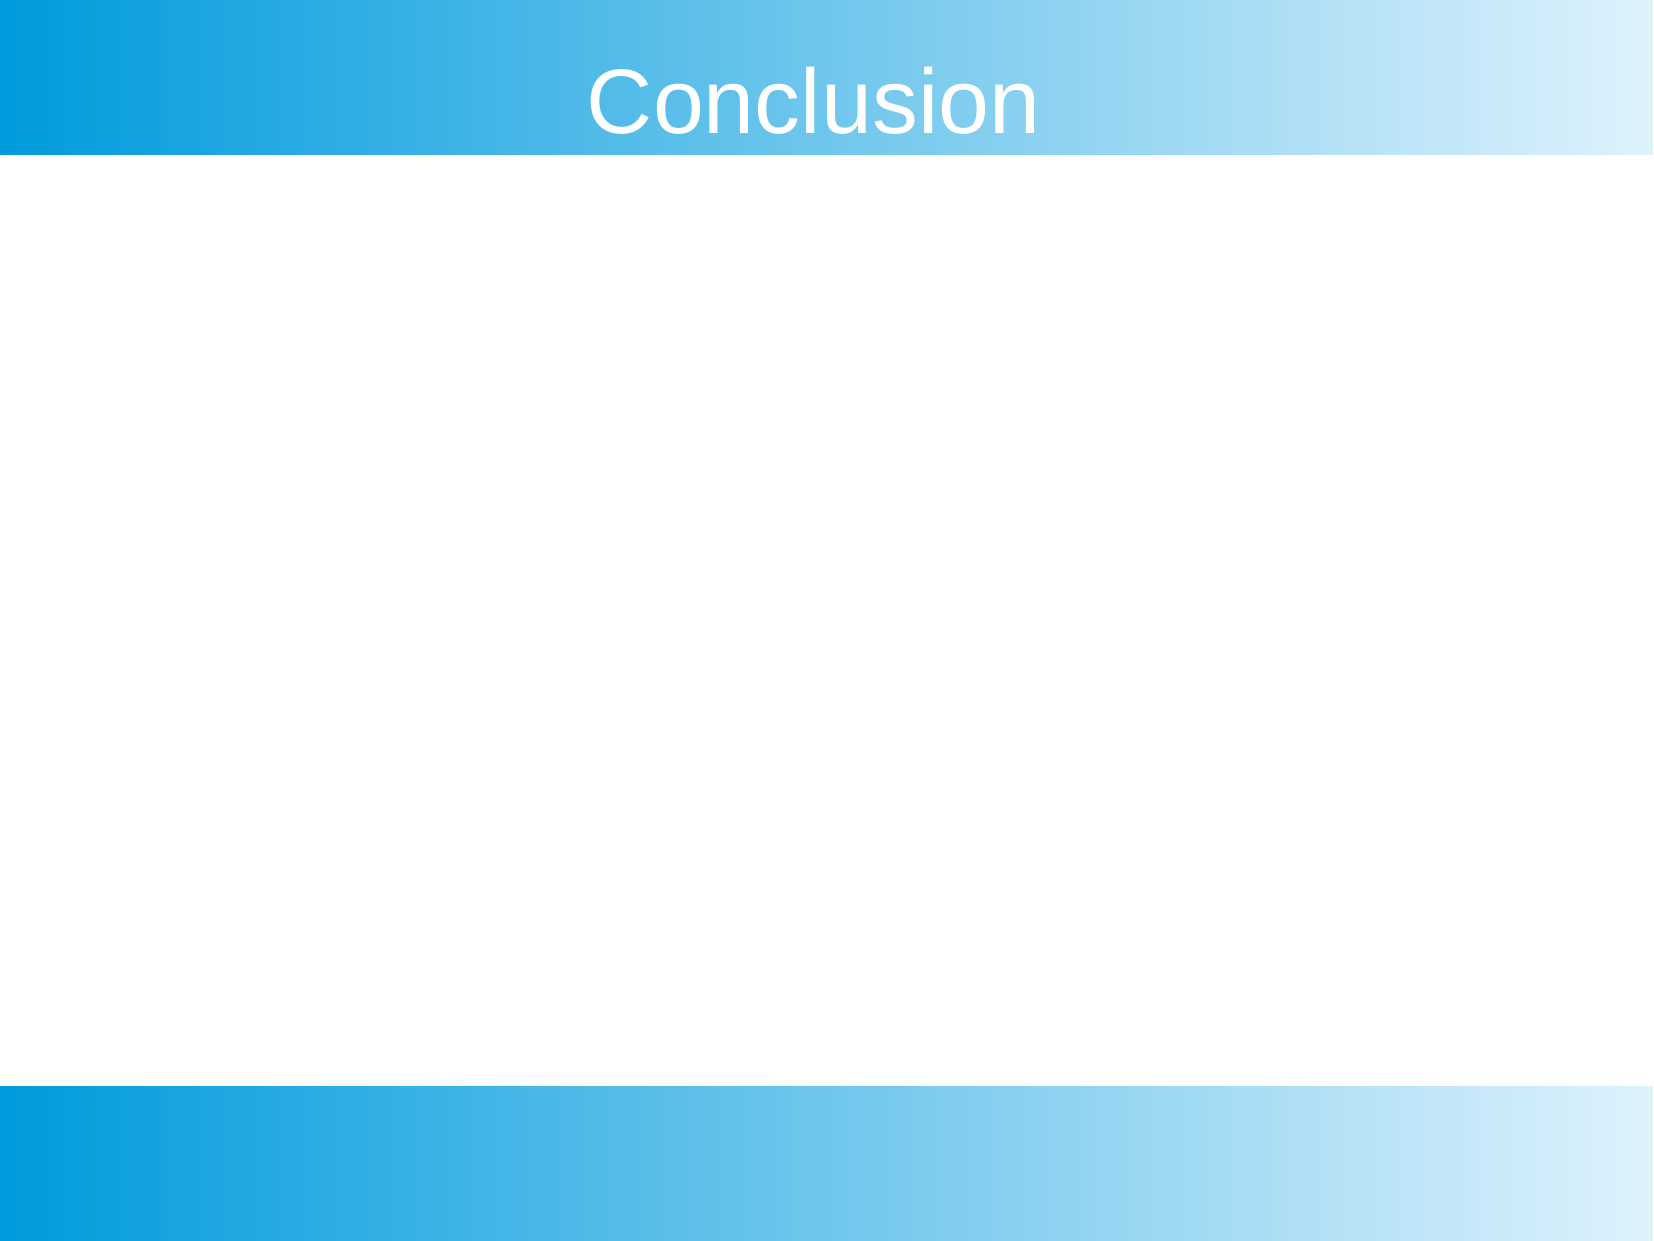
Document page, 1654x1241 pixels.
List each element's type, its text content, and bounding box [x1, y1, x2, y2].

title Conclusion [82, 49, 1571, 155]
